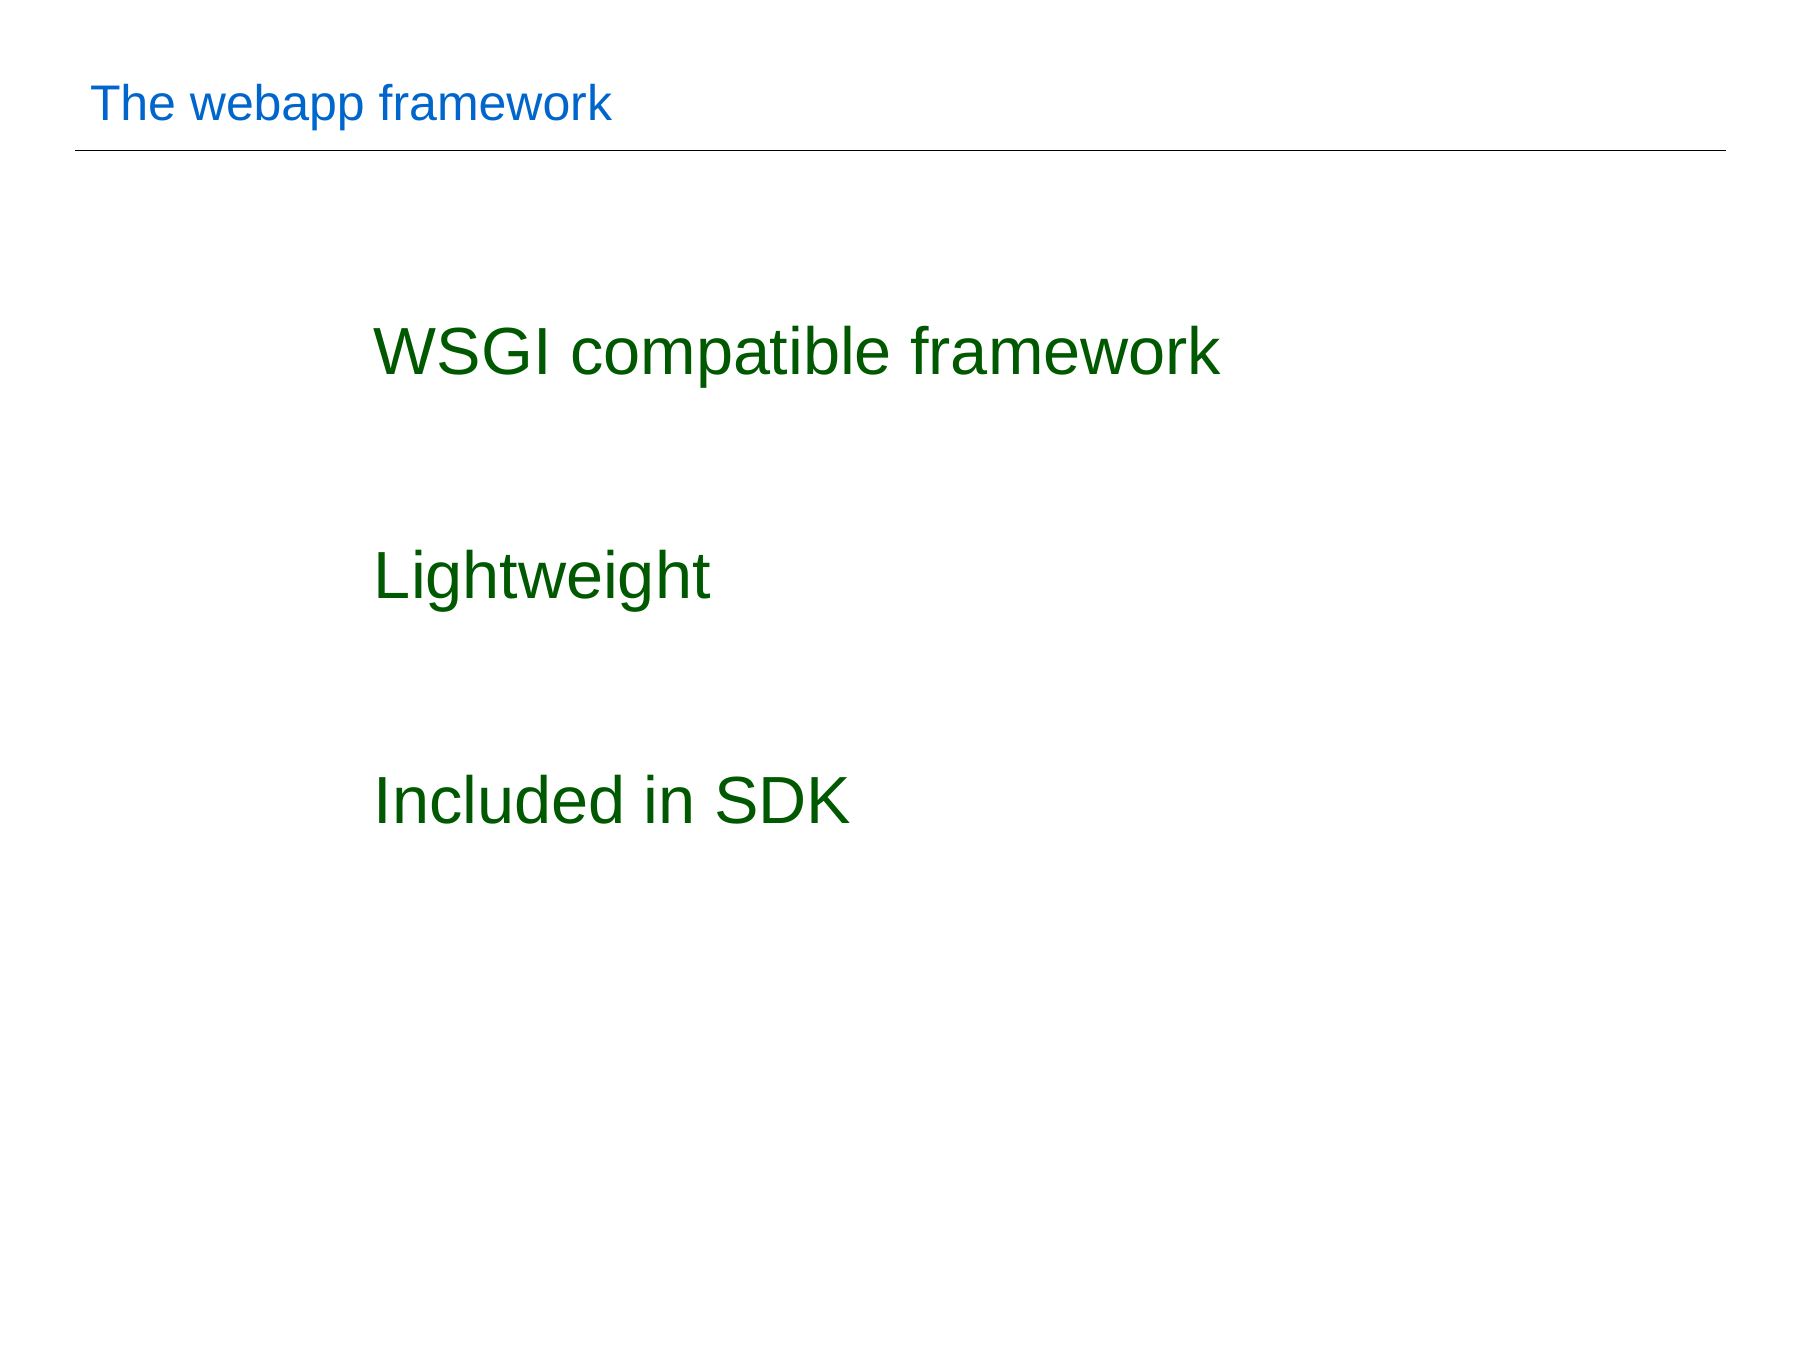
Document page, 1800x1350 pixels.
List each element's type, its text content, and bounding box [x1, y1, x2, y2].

title The webapp framework [90, 61, 1710, 151]
text_box WSGI compatible framework Lightweight Included in SDK [359, 269, 1426, 808]
